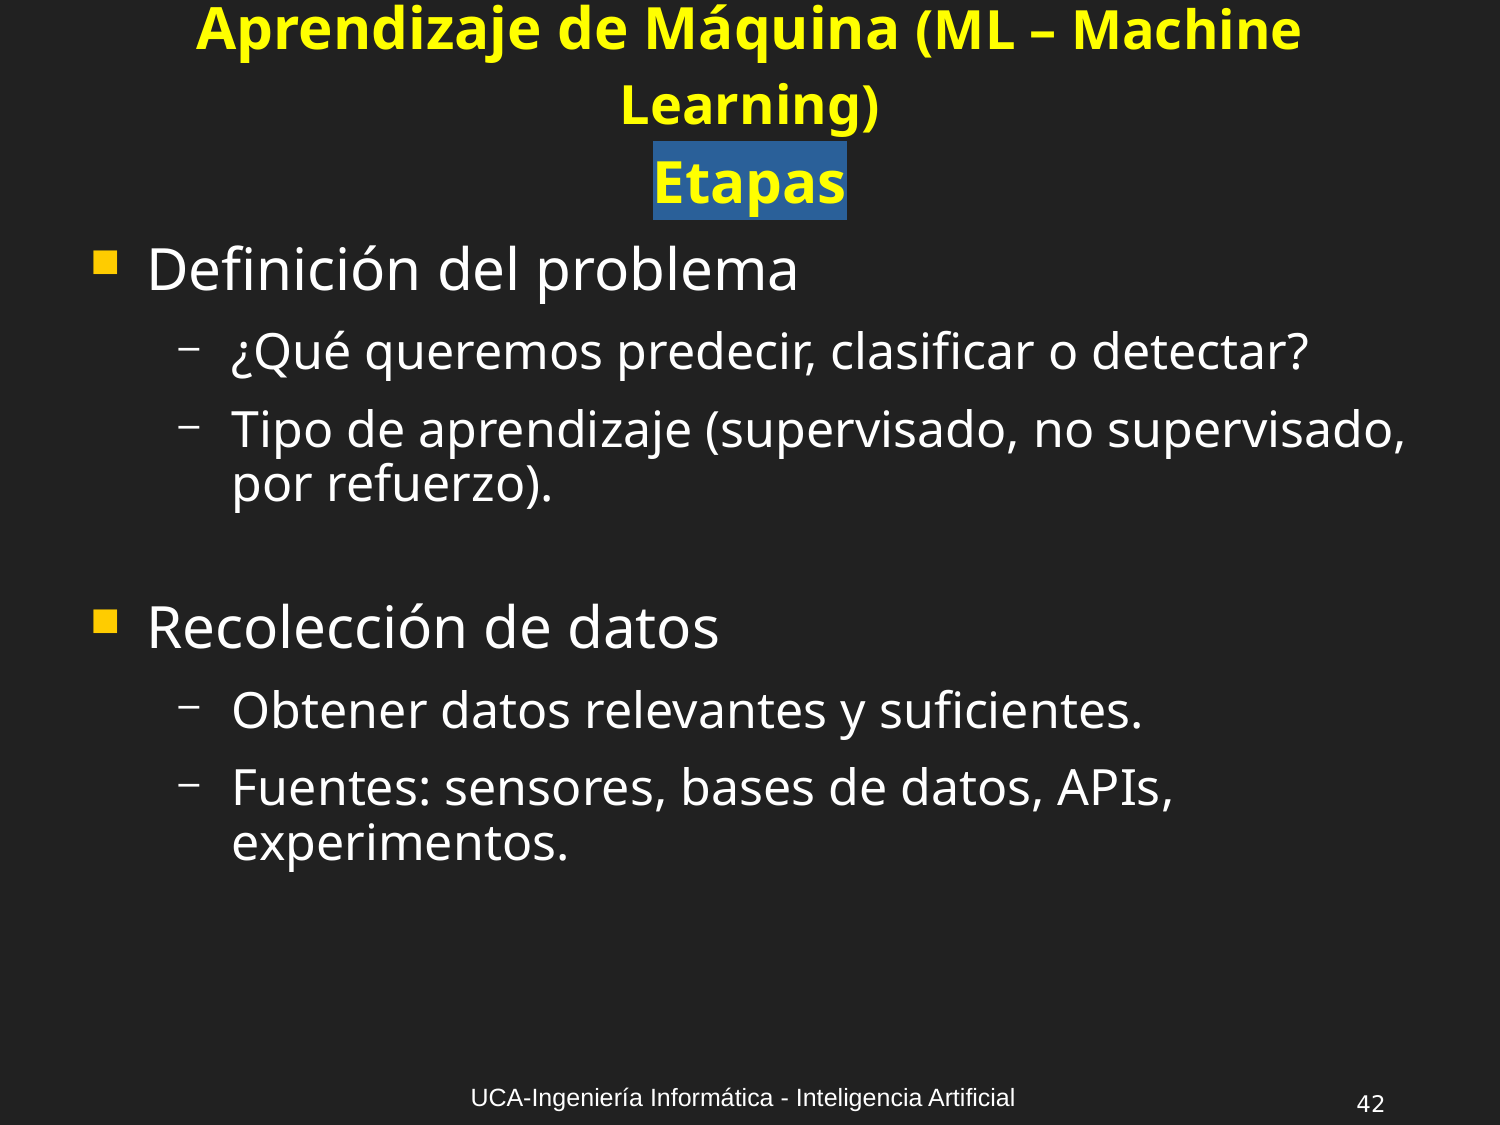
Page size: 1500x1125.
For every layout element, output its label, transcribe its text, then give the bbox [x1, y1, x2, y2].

title Aprendizaje de Máquina (ML – Machine Learning) Etapas [75, 45, 1425, 162]
list Definición del problema ¿Qué queremos predecir, clasificar o detectar? Tipo de aprendizaje (supervisado, no supervisado, por refuerzo). Recolección de datos Obtener datos relevantes y suficientes. Fuentes: sensores, bases de datos, APIs, experimentos. [75, 232, 1426, 1051]
